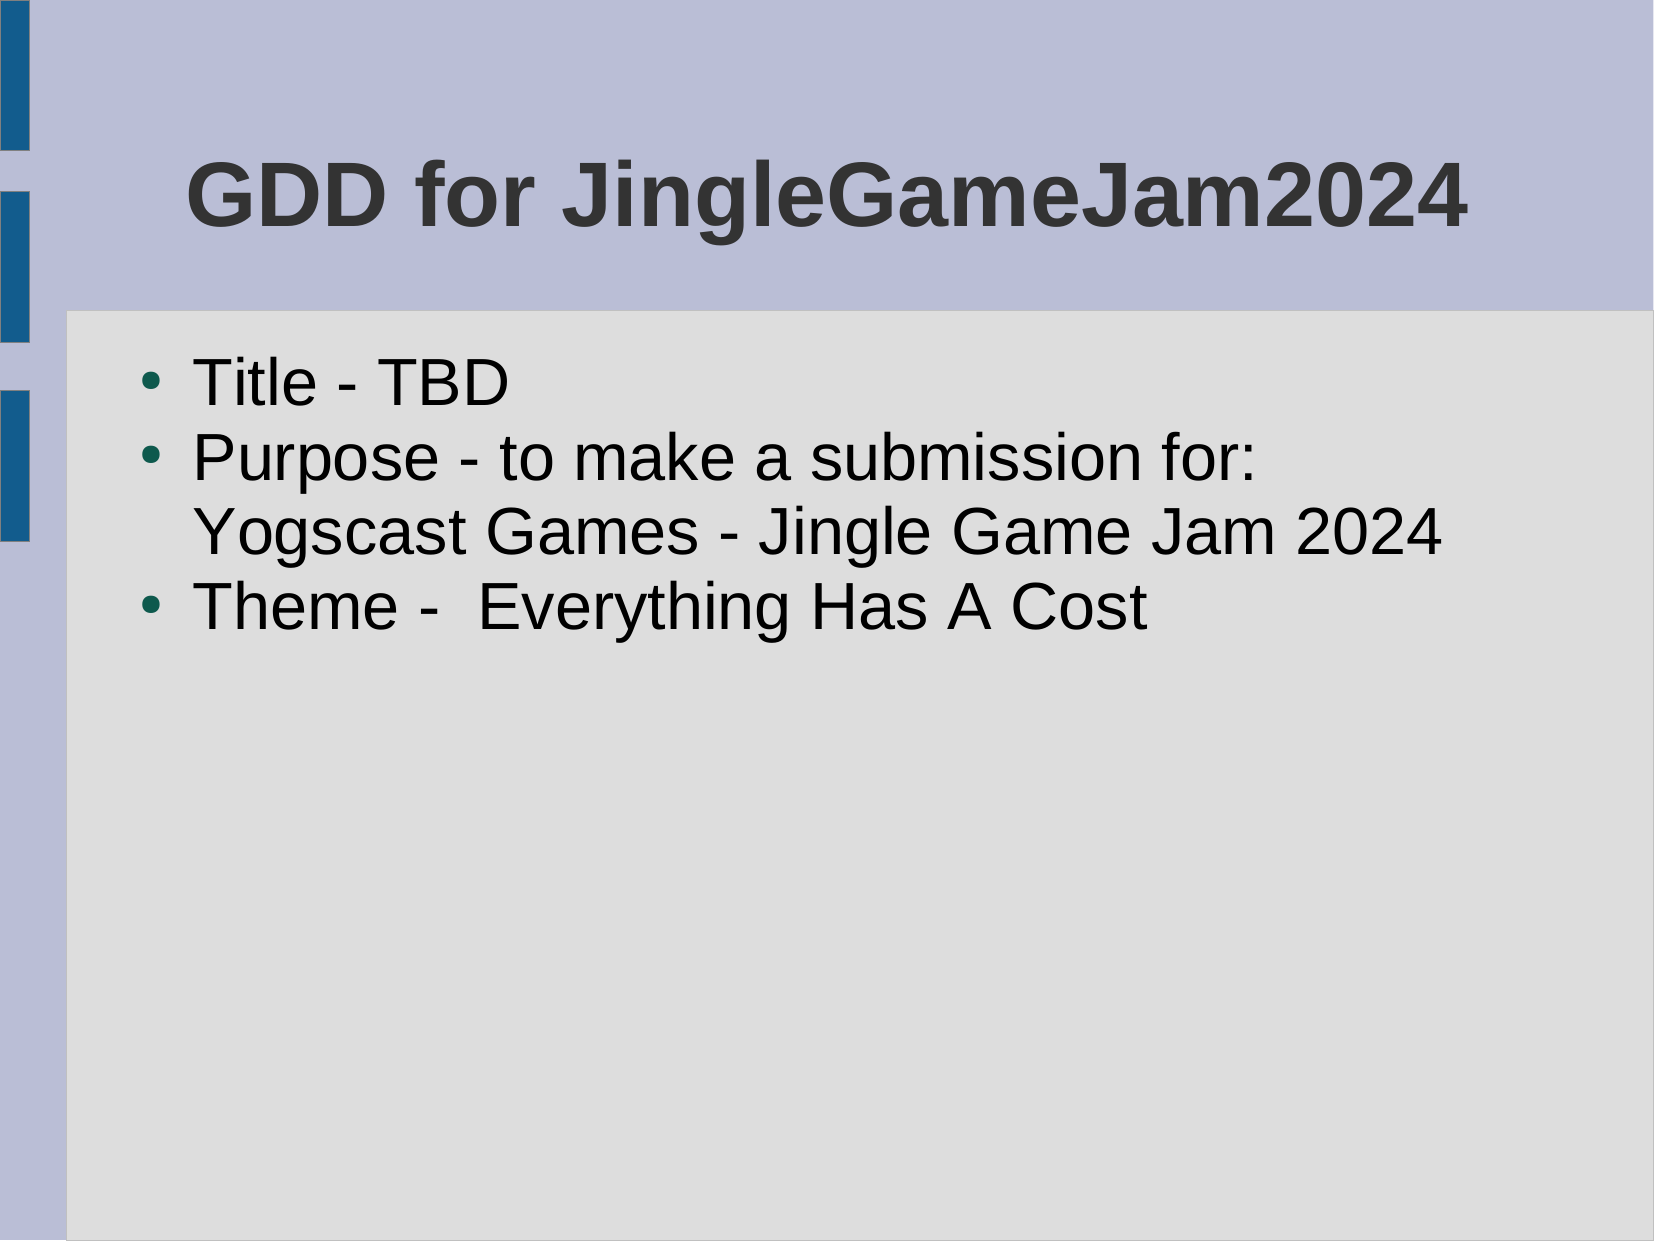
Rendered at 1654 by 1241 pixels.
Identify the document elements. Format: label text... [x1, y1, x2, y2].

title GDD for JingleGameJam2024 [121, 91, 1534, 299]
list Title - TBD Purpose - to make a submission for: Yogscast Games - Jingle Game Jam 2024 Theme - Everything Has A Cost [121, 344, 1534, 1127]
